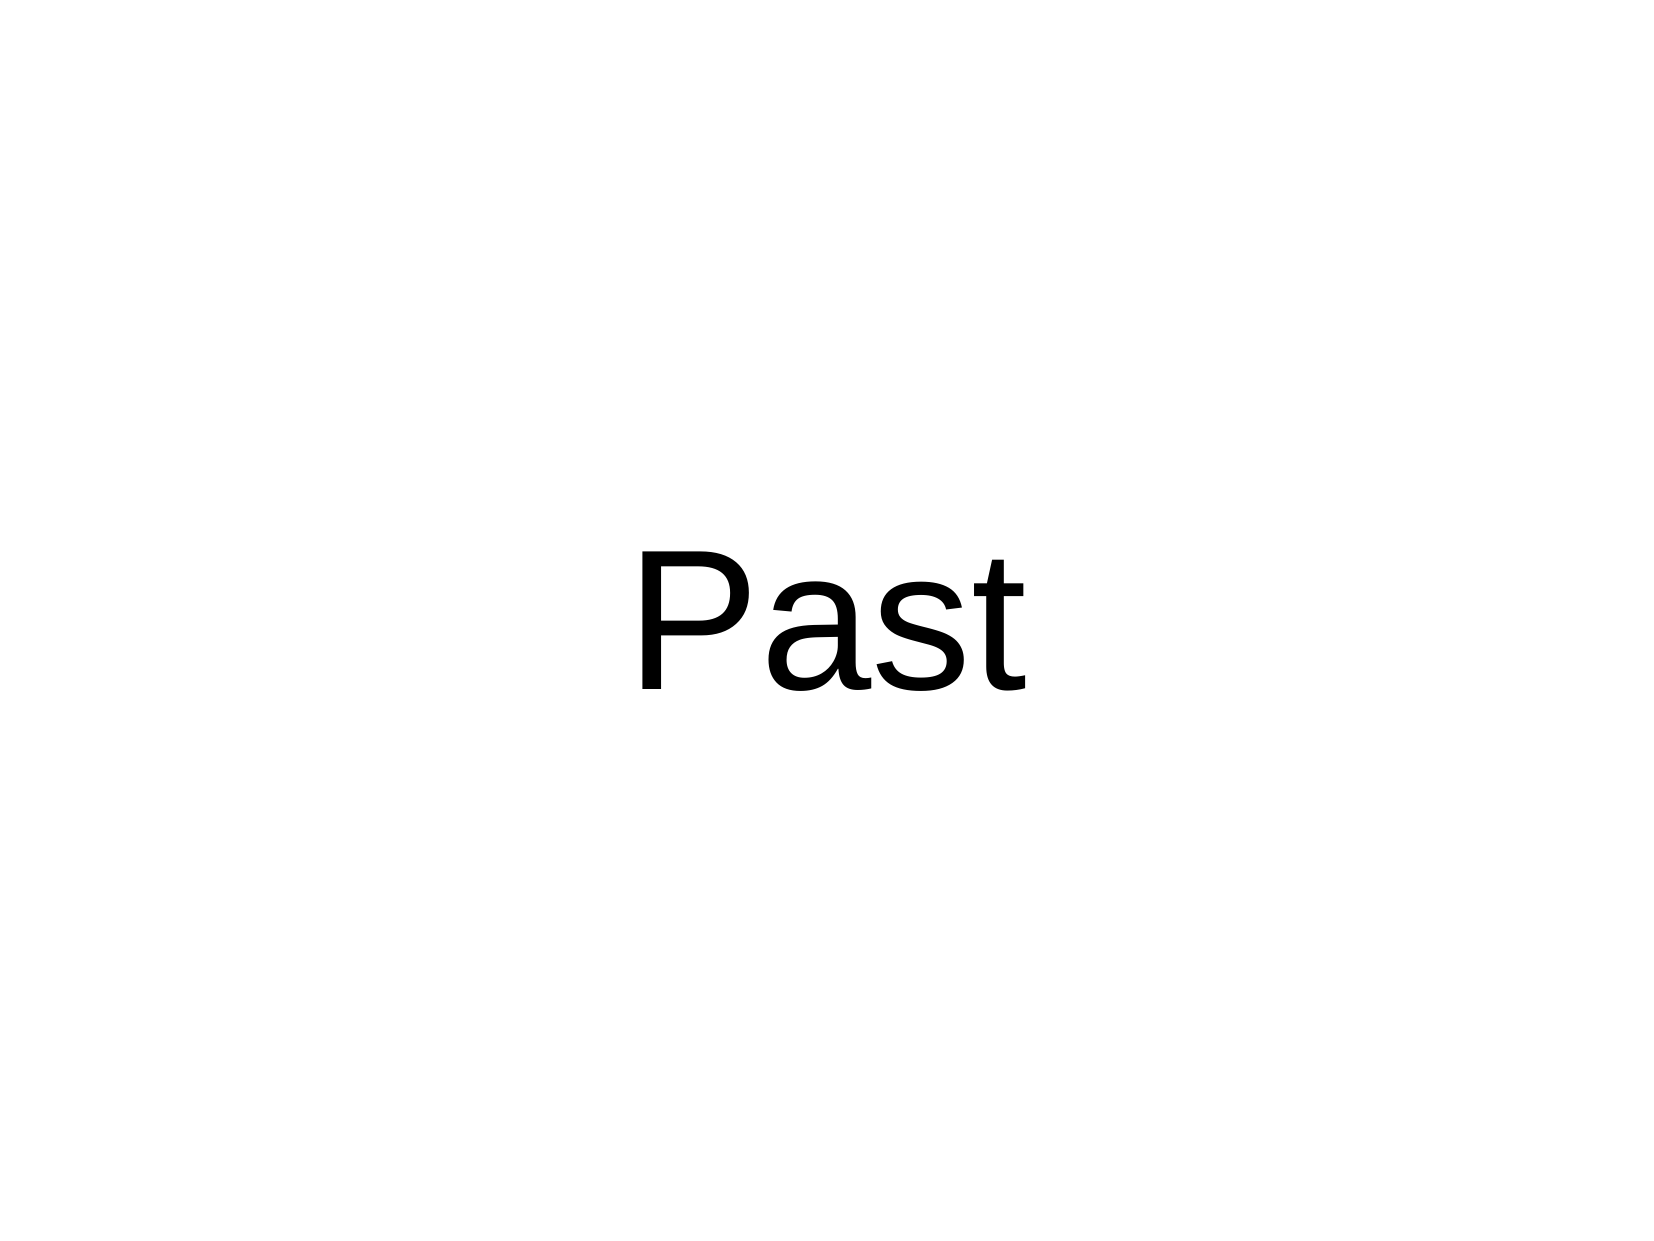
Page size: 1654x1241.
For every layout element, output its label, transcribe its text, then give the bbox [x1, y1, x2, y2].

text_box Past [590, 500, 1063, 740]
